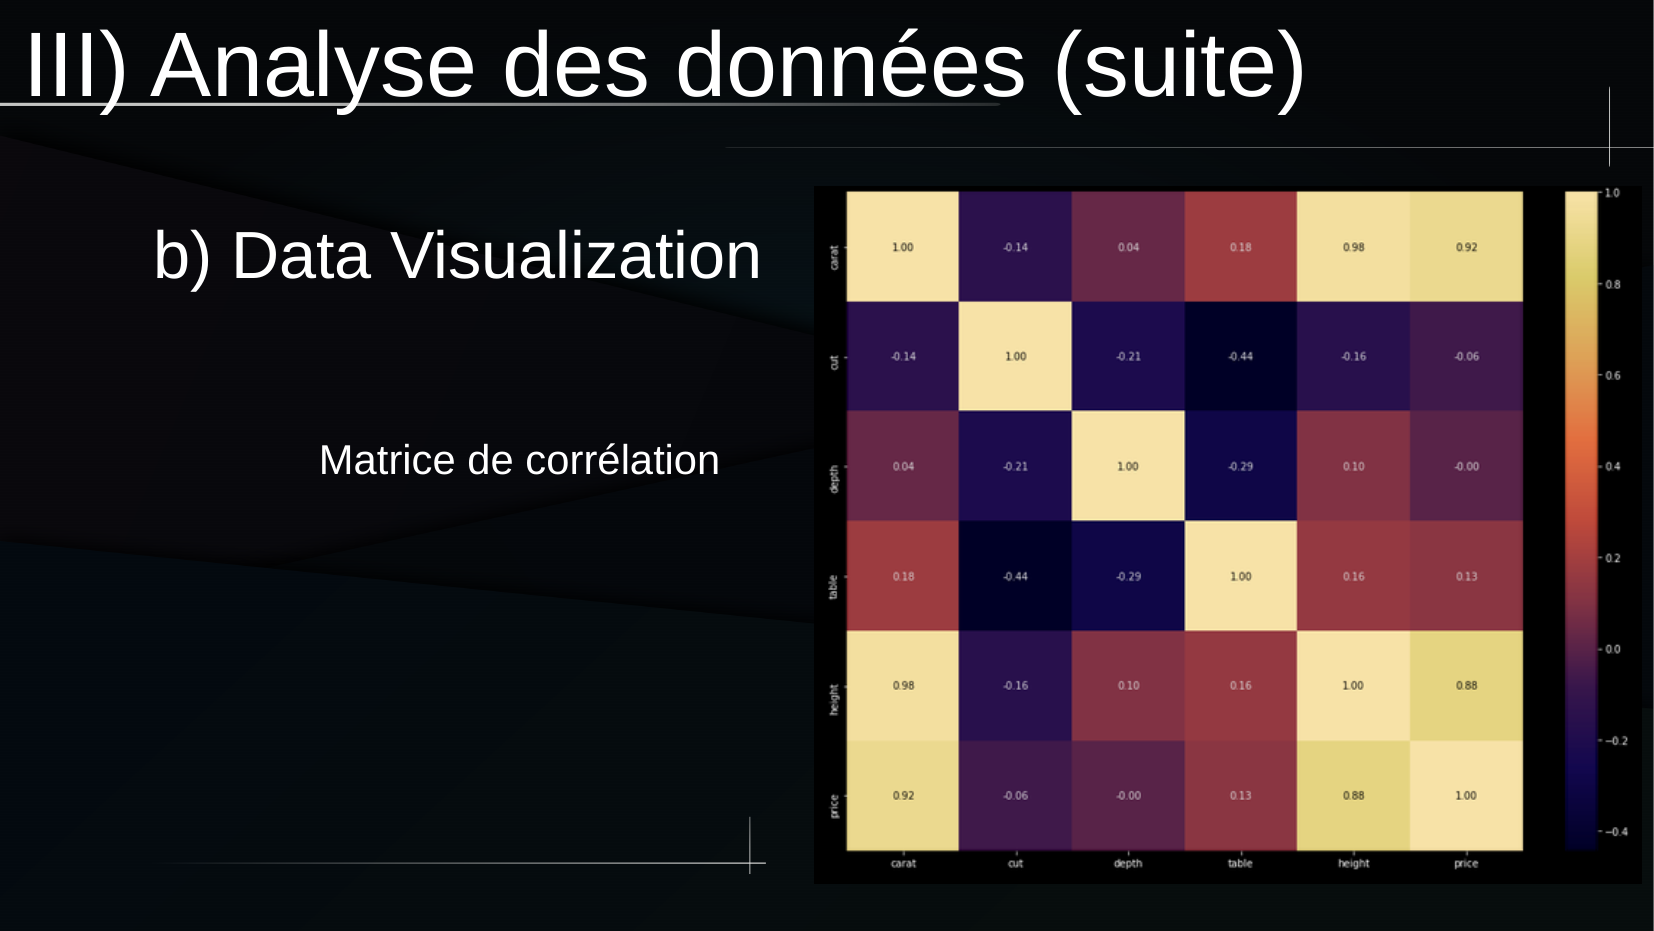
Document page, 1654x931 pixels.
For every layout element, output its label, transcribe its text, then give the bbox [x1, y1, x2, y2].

picture [0, 0, 1654, 931]
list b) Data Visualization [82, 217, 809, 758]
list Matrice de corrélation [248, 437, 975, 931]
title III) Analyse des données (suite) [23, 11, 1589, 119]
